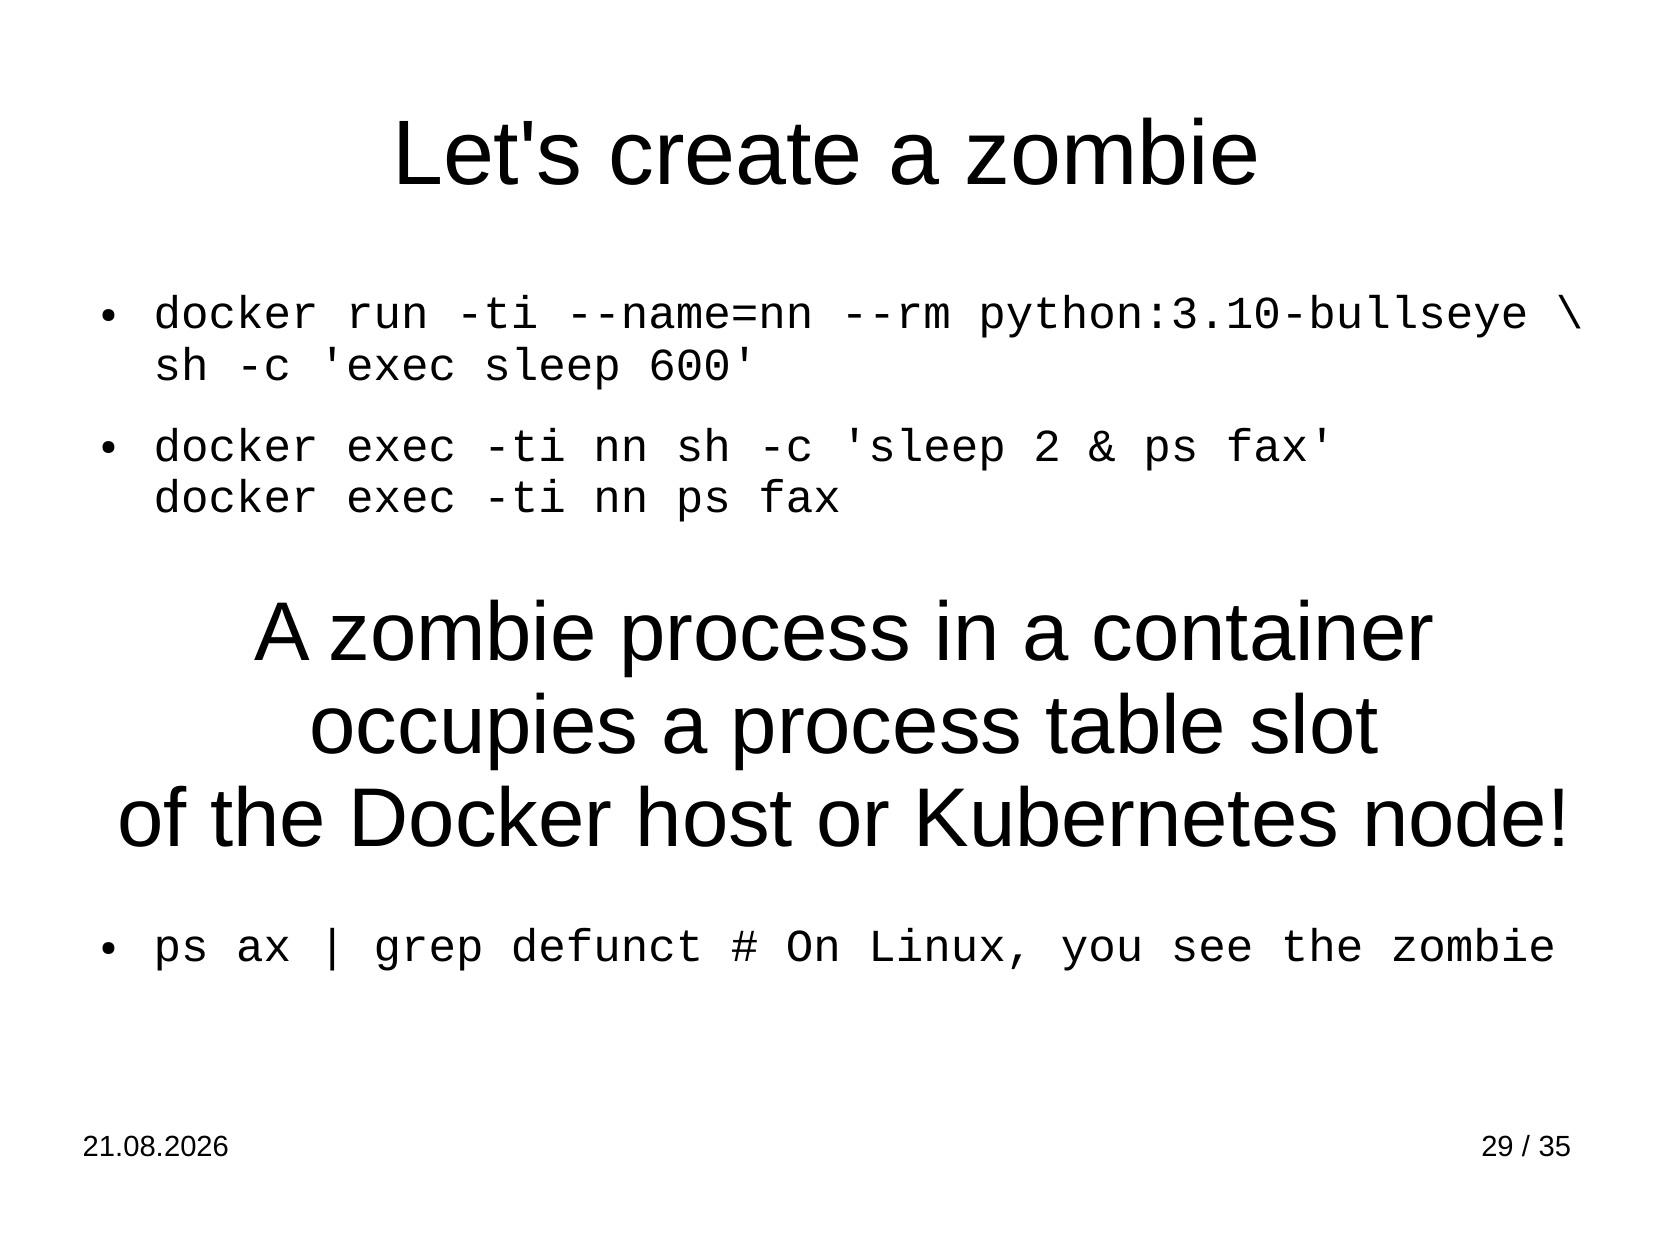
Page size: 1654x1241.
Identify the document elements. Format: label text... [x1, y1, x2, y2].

title Let's create a zombie [82, 49, 1571, 257]
list docker run -ti --name=nn --rm python:3.10-bullseye \ sh -c 'exec sleep 600' docker exec -ti nn sh -c 'sleep 2 & ps fax' docker exec -ti nn ps fax A zombie process in a container occupies a process table slot of the Docker host or Kubernetes node! ps ax | grep defunct # On Linux, you see the zombie [82, 290, 1607, 1052]
